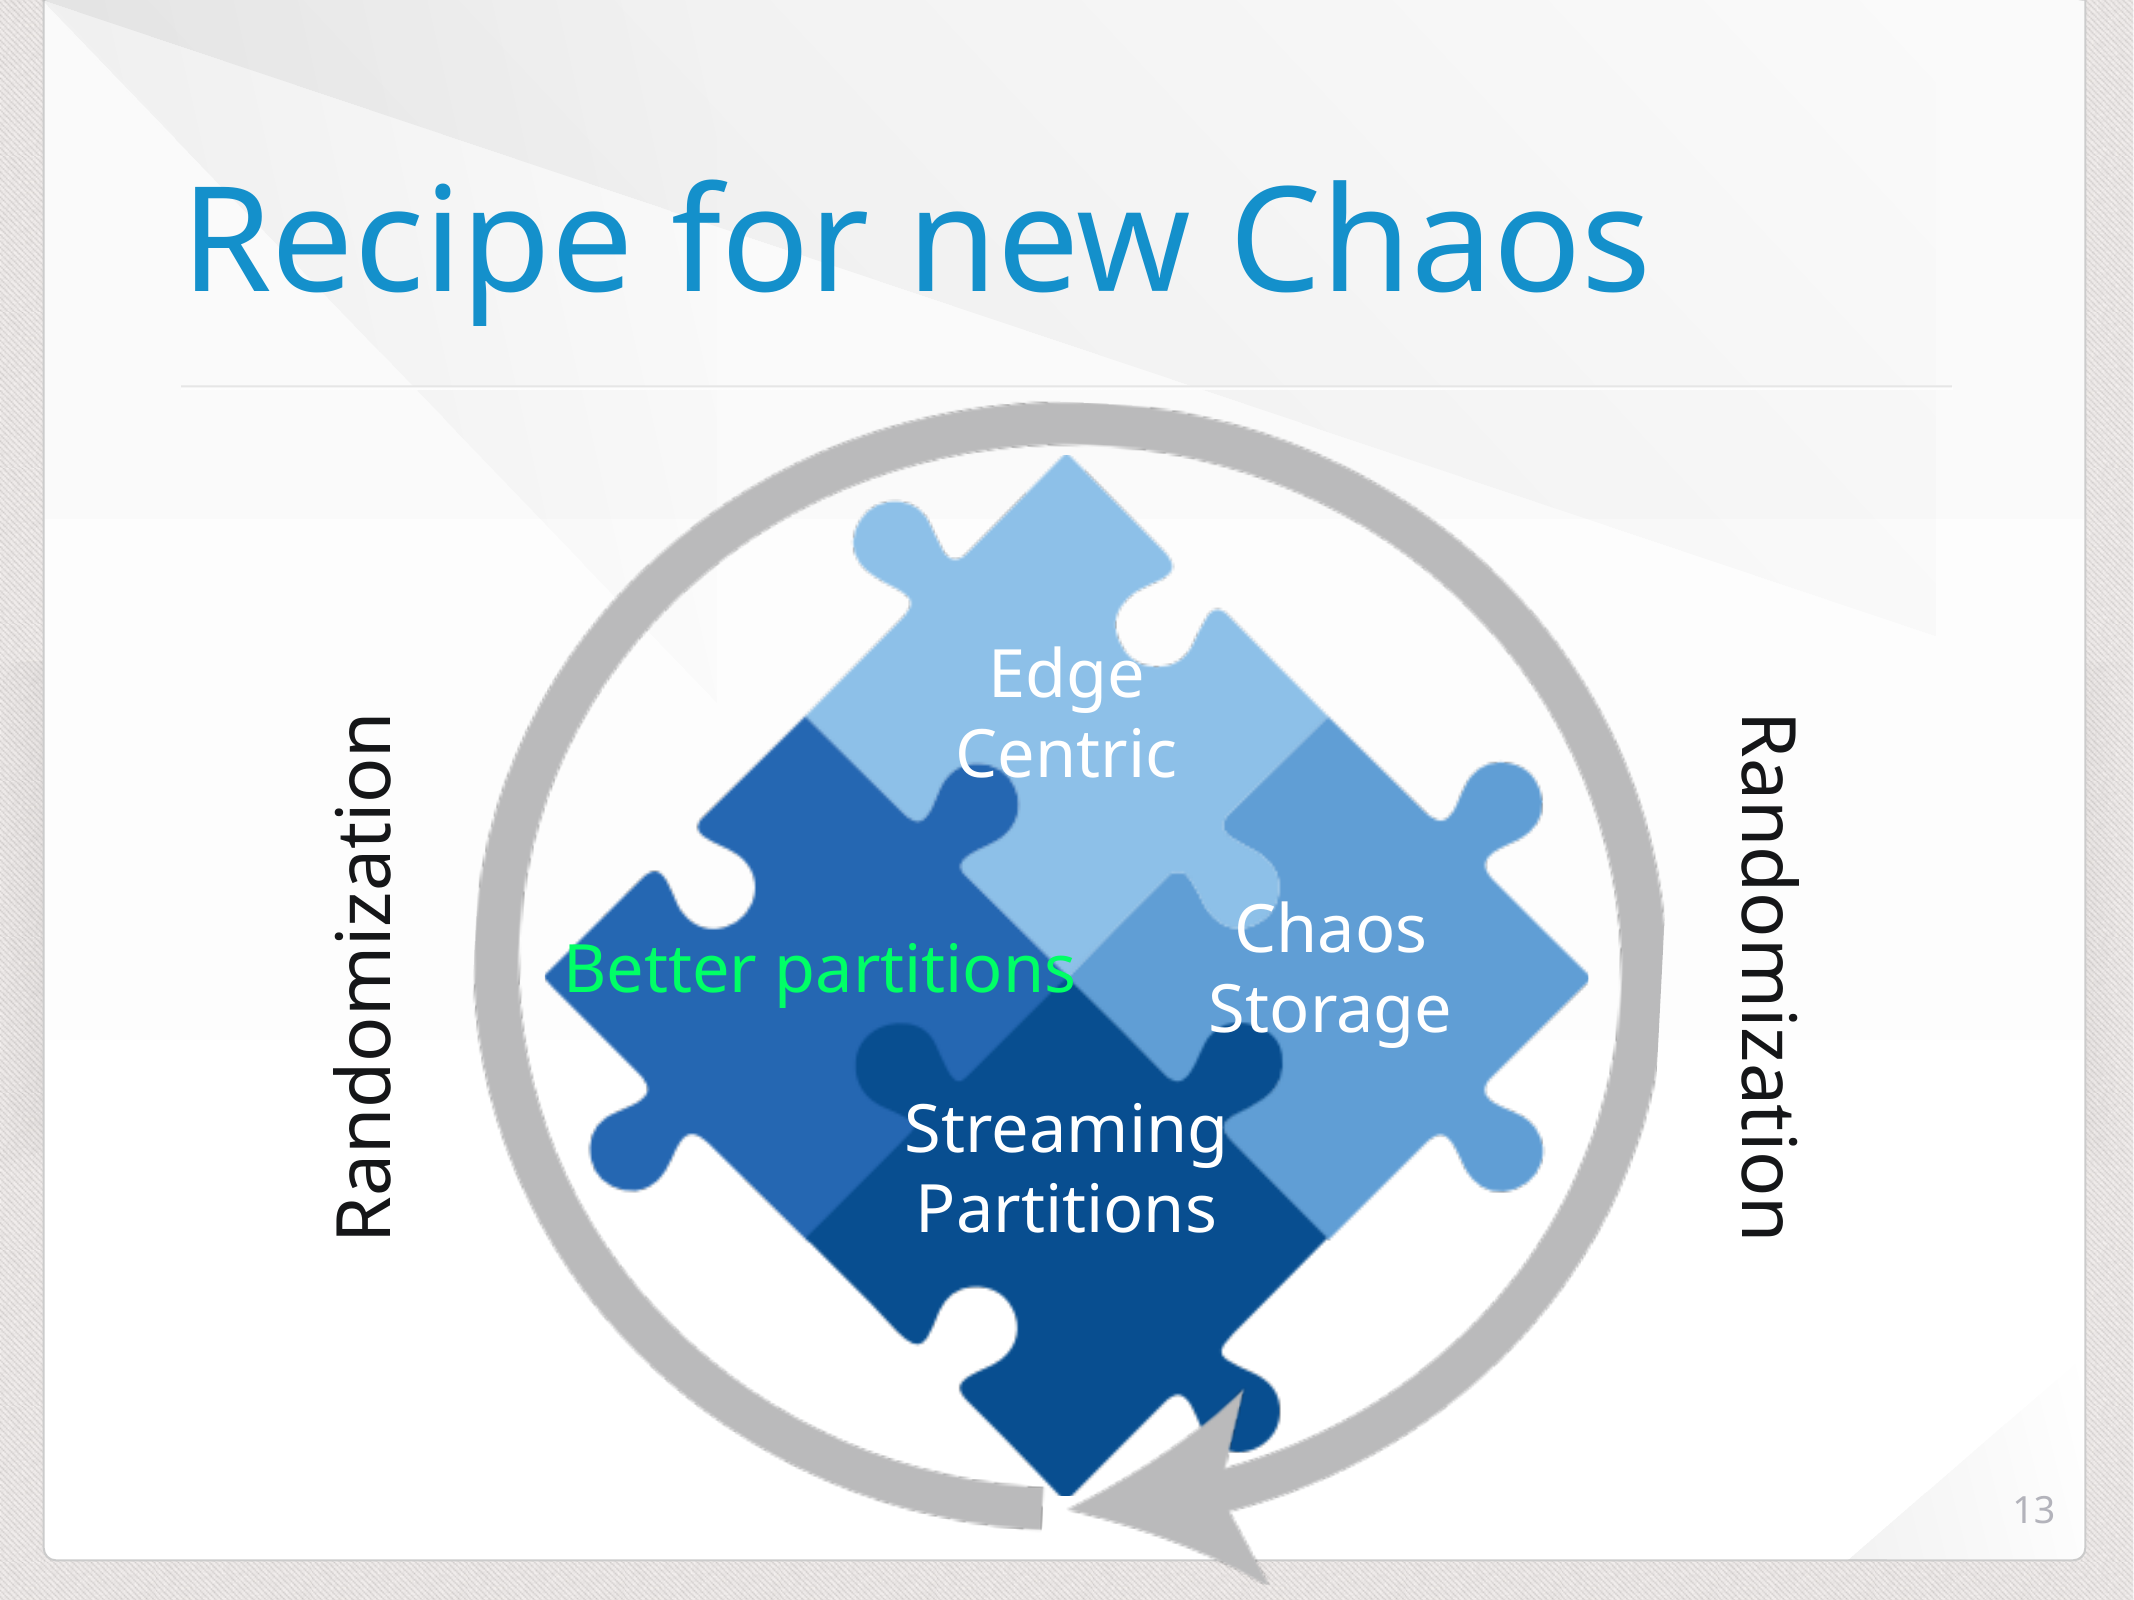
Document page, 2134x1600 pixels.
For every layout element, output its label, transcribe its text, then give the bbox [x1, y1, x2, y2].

title Recipe for new Chaos [181, 145, 1953, 355]
text_box Randomization [1719, 703, 1844, 1252]
picture [0, 0, 2134, 1600]
text_box Randomization [289, 703, 415, 1252]
slide_number <number> [1909, 1476, 2071, 1548]
